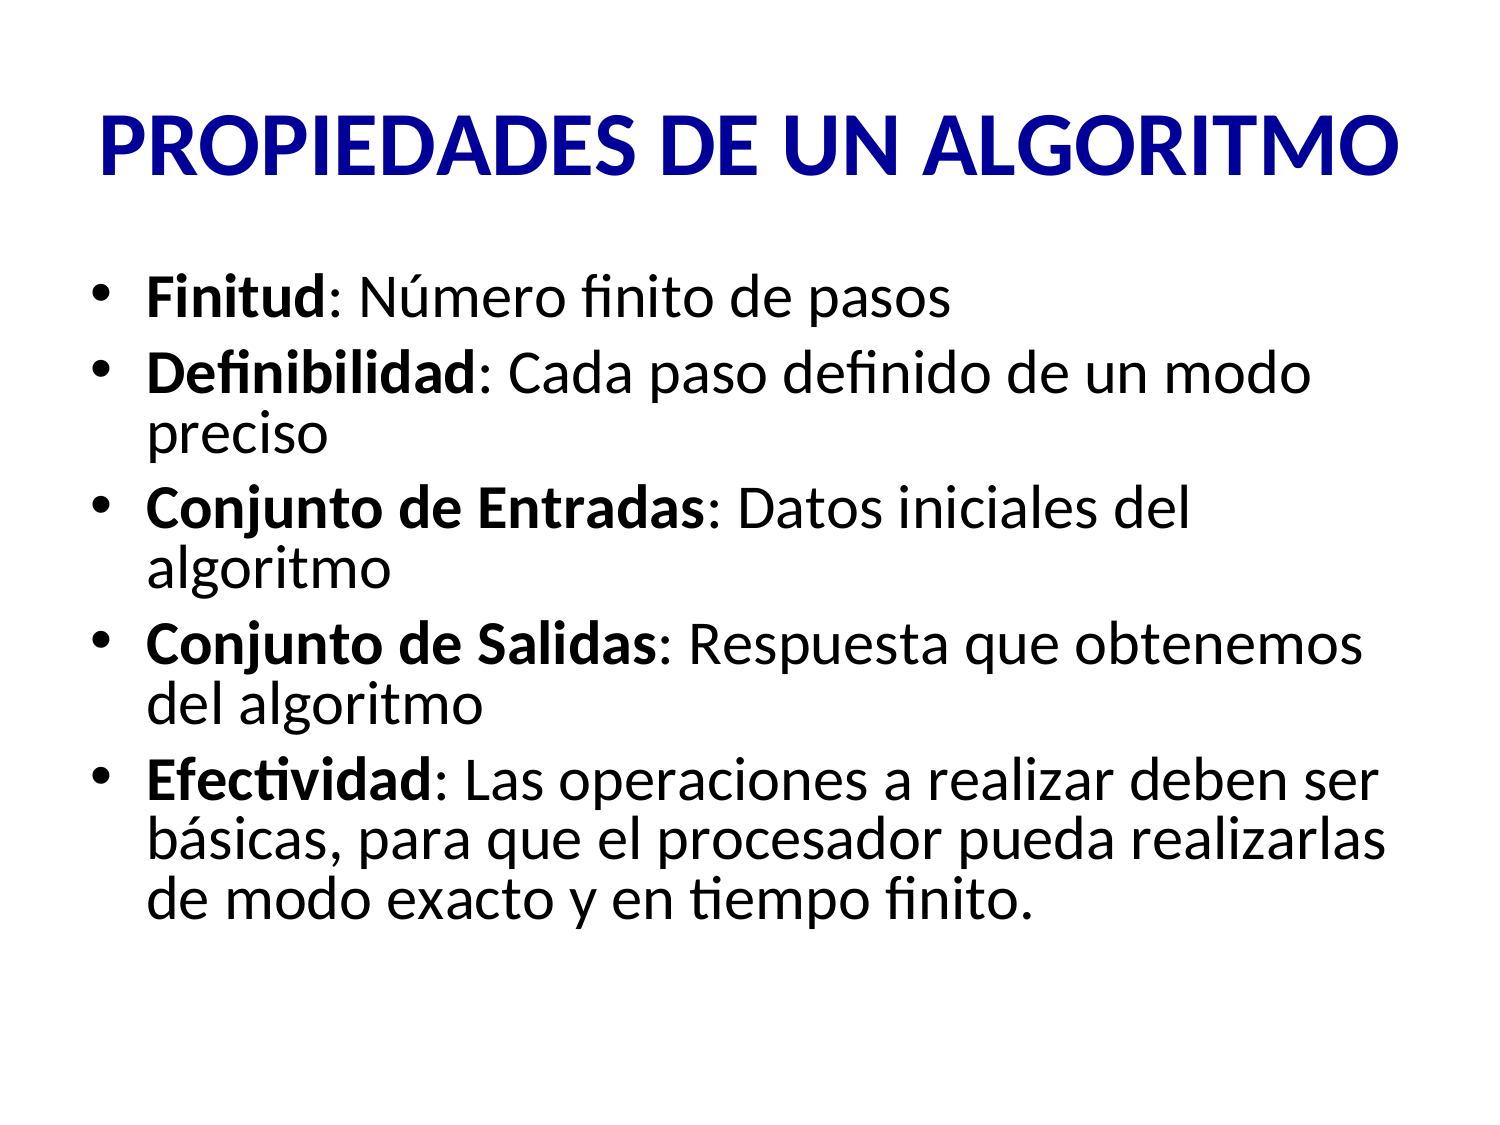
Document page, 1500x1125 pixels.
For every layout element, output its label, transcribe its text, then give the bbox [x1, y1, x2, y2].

title PROPIEDADES DE UN ALGORITMO [75, 45, 1426, 233]
list Finitud: Número finito de pasos Definibilidad: Cada paso definido de un modo preciso Conjunto de Entradas: Datos iniciales del algoritmo Conjunto de Salidas: Respuesta que obtenemos del algoritmo Efectividad: Las operaciones a realizar deben ser básicas, para que el procesador pueda realizarlas de modo exacto y en tiempo finito. [75, 262, 1426, 1005]
